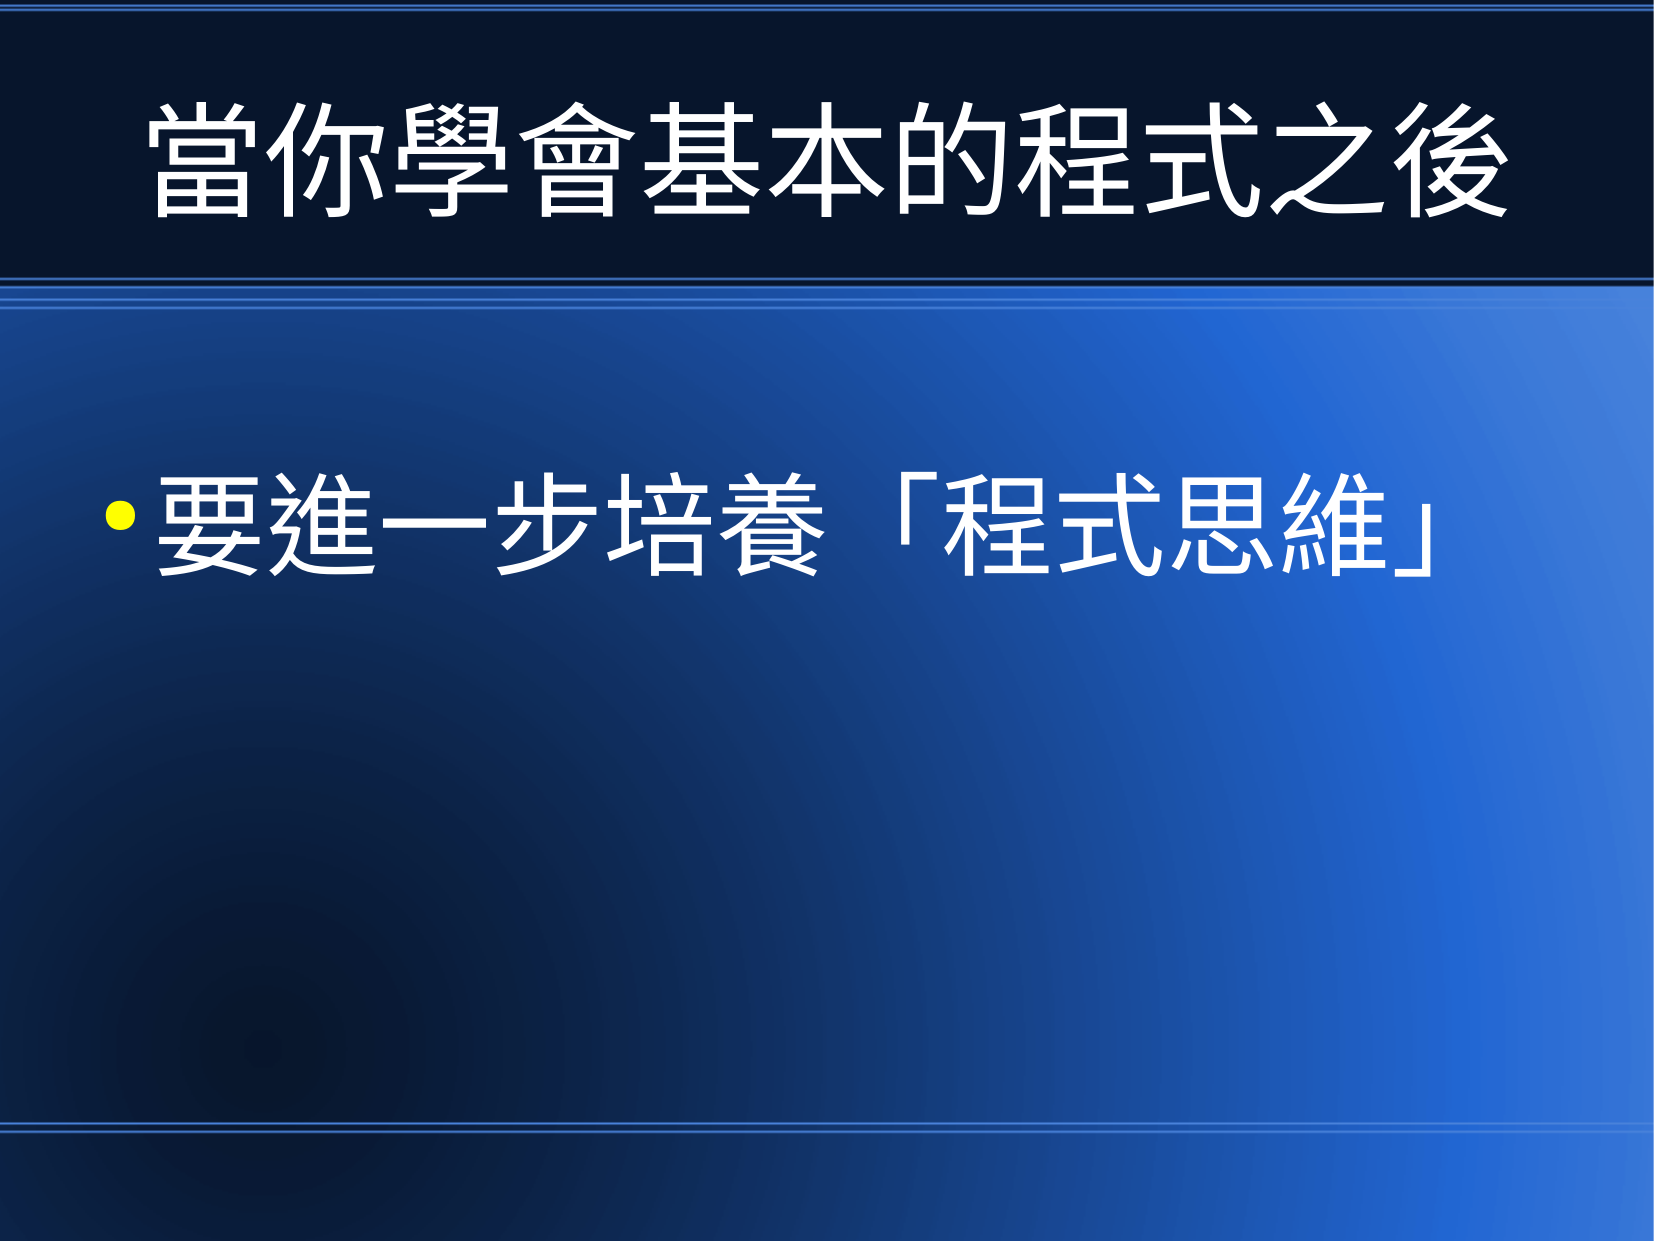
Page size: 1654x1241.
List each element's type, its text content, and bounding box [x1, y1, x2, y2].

title 當你學會基本的程式之後 [82, 49, 1571, 257]
list 要進一步培養「程式思維」 [82, 355, 1571, 1241]
picture [0, 0, 1654, 1241]
